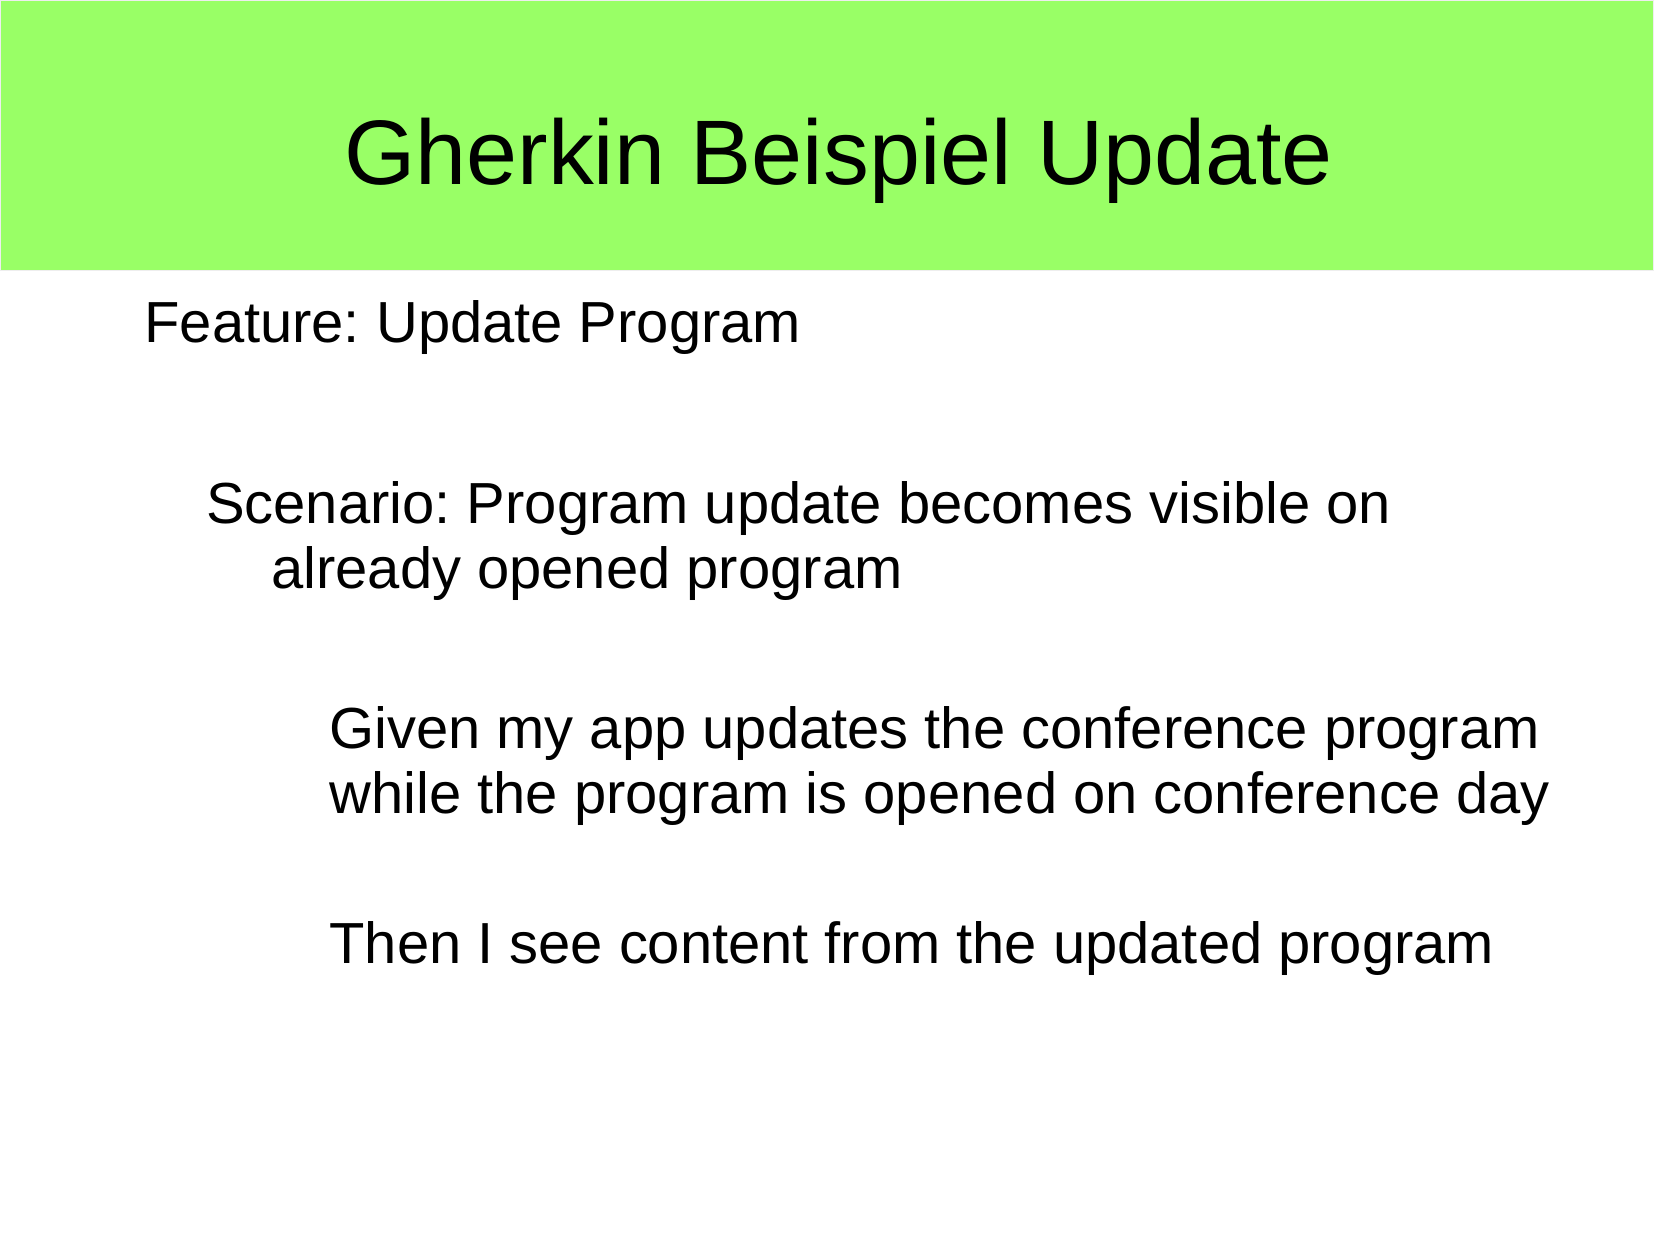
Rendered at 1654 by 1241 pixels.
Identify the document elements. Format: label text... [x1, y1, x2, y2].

list Feature: Update Program Scenario: Program update becomes visible on already opened program Given my app updates the conference program while the program is opened on conference day Then I see content from the updated program [82, 290, 1571, 1010]
title Gherkin Beispiel Update [82, 49, 1571, 257]
